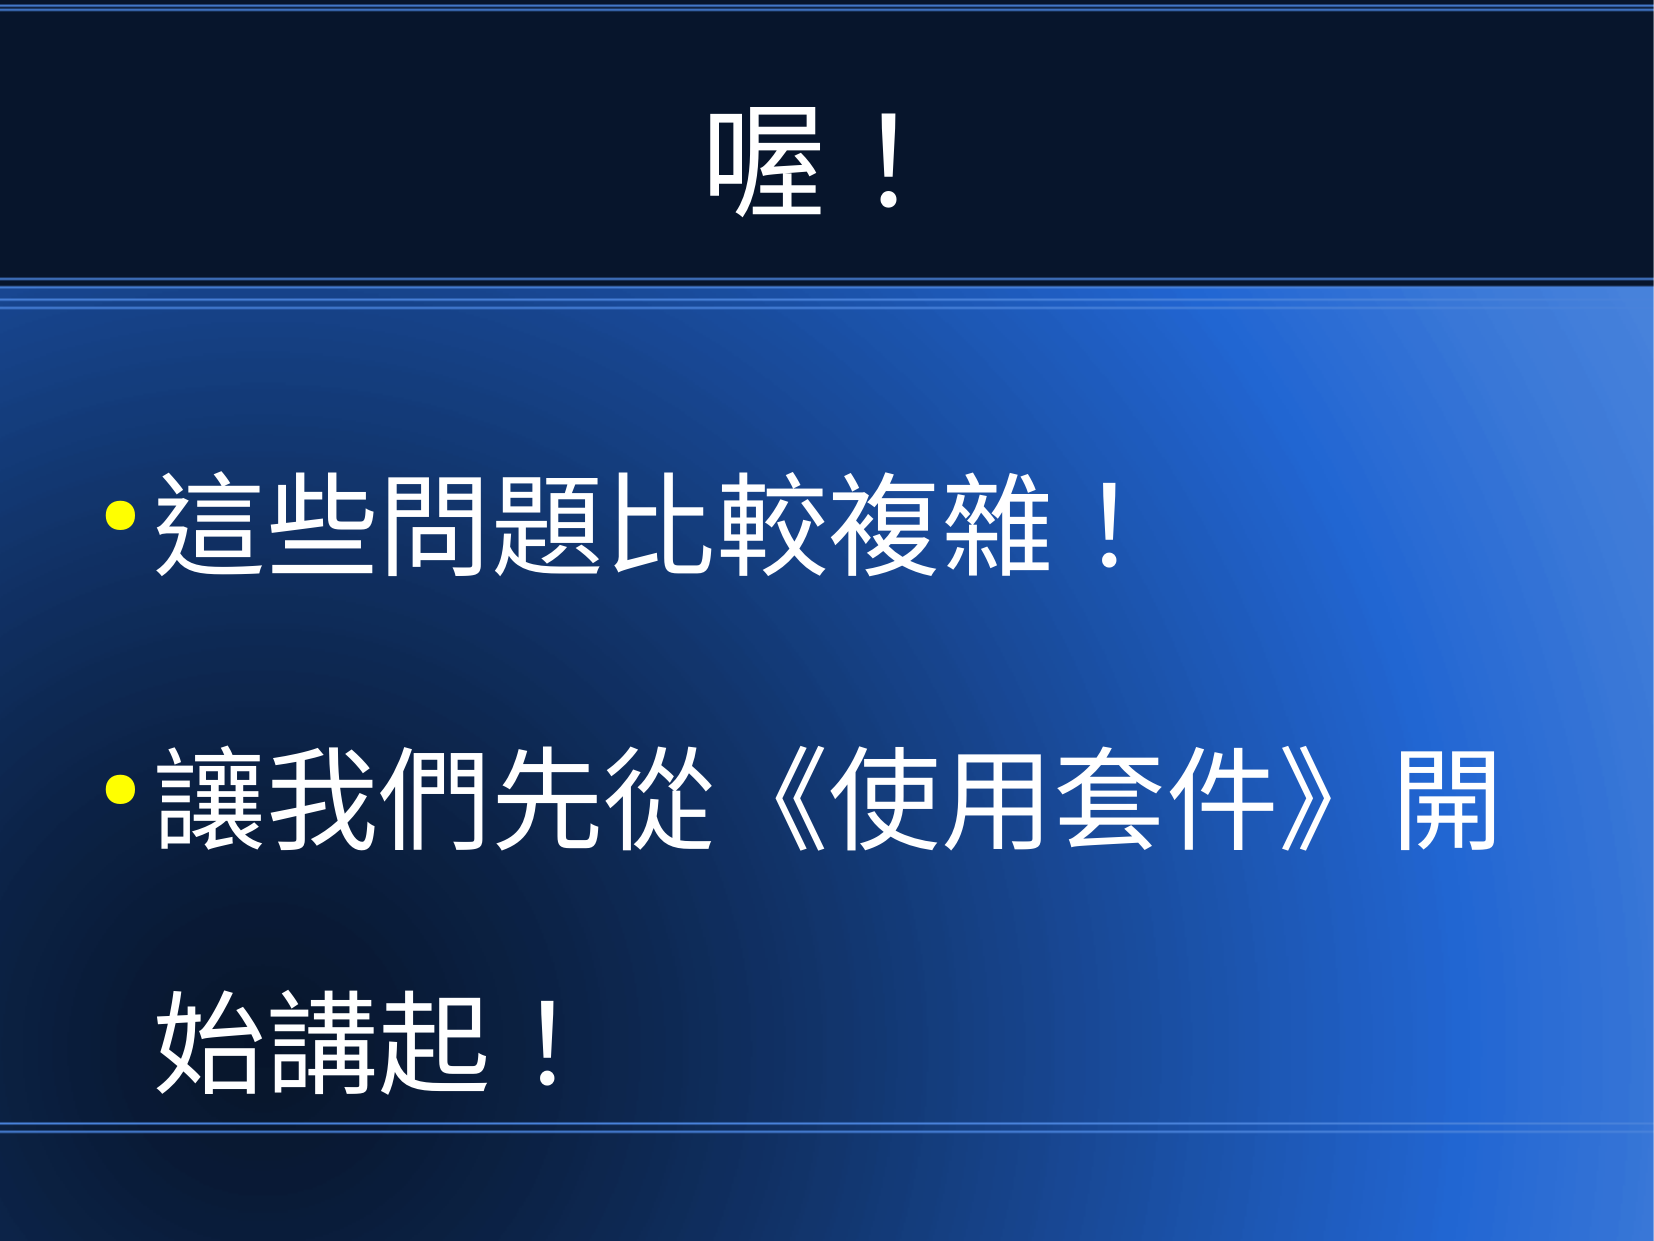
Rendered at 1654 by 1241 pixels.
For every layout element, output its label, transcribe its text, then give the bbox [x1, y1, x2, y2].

list 這些問題比較複雜！ 讓我們先從《使用套件》開始講起！ [82, 355, 1571, 1241]
title 喔！ [82, 49, 1571, 257]
picture [0, 0, 1654, 1241]
